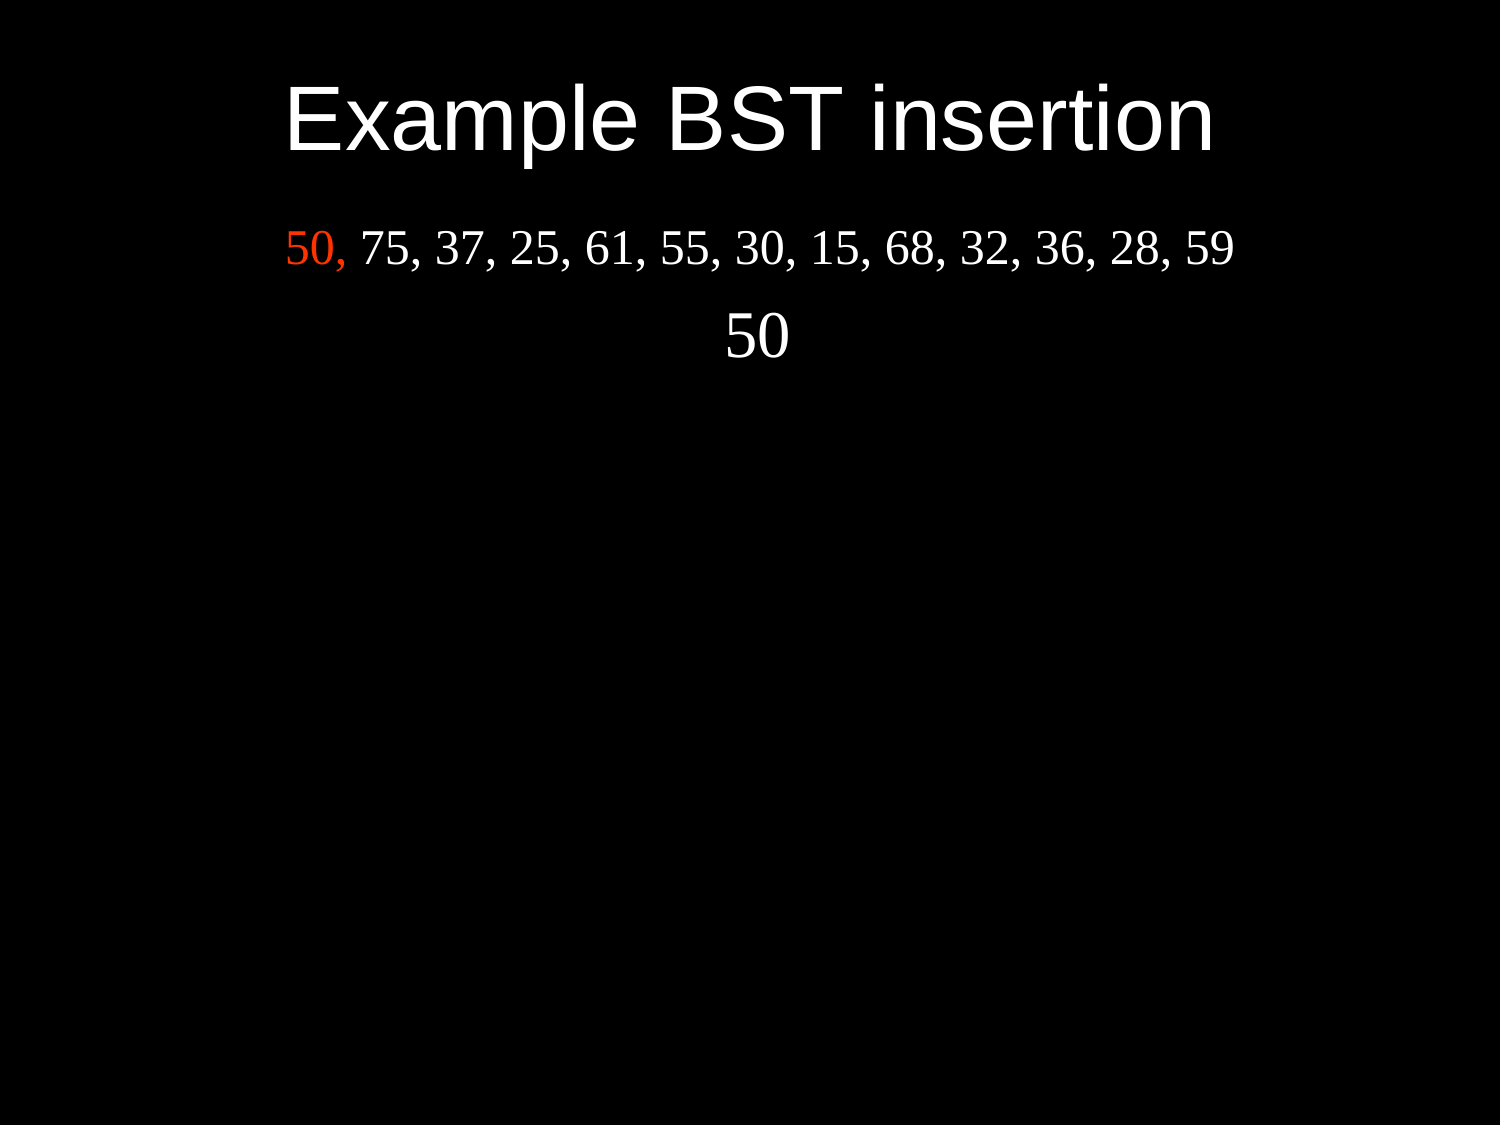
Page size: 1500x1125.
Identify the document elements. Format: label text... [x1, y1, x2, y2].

text_box 50, 75, 37, 25, 61, 55, 30, 15, 68, 32, 36, 28, 59 [270, 212, 1250, 284]
title Example BST insertion [22, 50, 1480, 188]
text_box 50 [709, 290, 807, 381]
